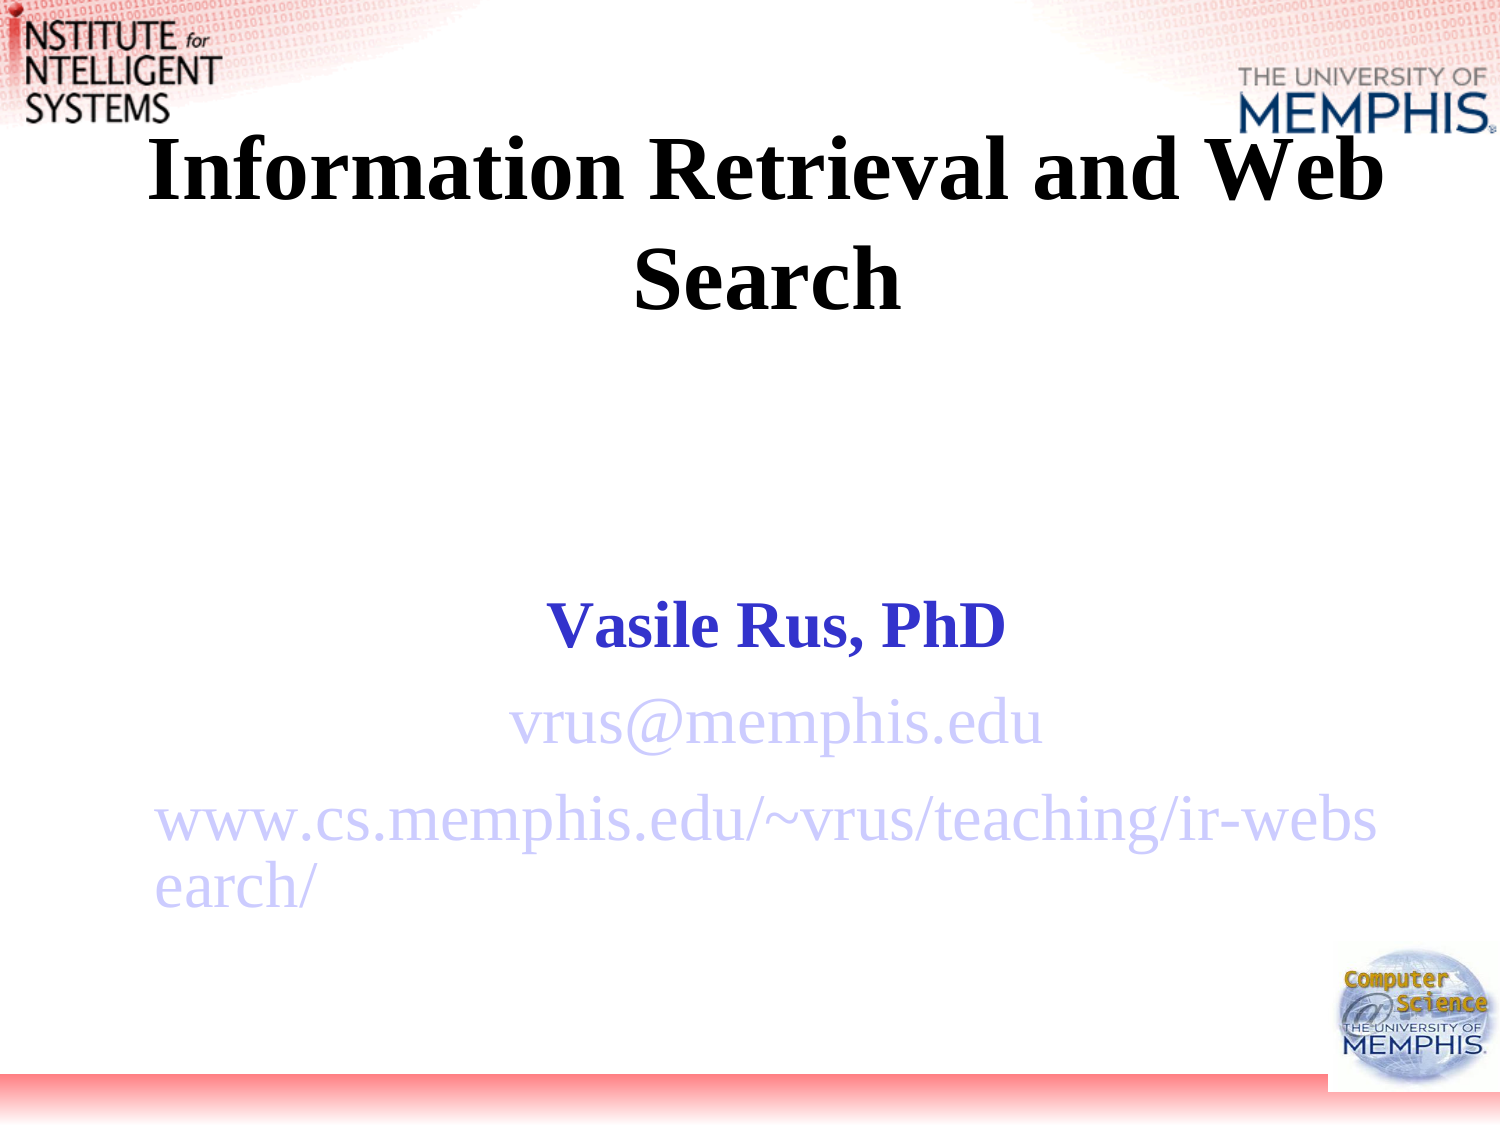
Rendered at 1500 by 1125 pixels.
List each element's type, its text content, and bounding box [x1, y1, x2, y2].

picture [1328, 941, 1500, 1092]
picture [0, 0, 501, 132]
picture [1012, 0, 1500, 141]
title Information Retrieval and Web Search [112, 99, 1423, 544]
list Vasile Rus, PhD vrus@memphis.edu www.cs.memphis.edu/~vrus/teaching/ir-websearch/ [139, 572, 1415, 992]
